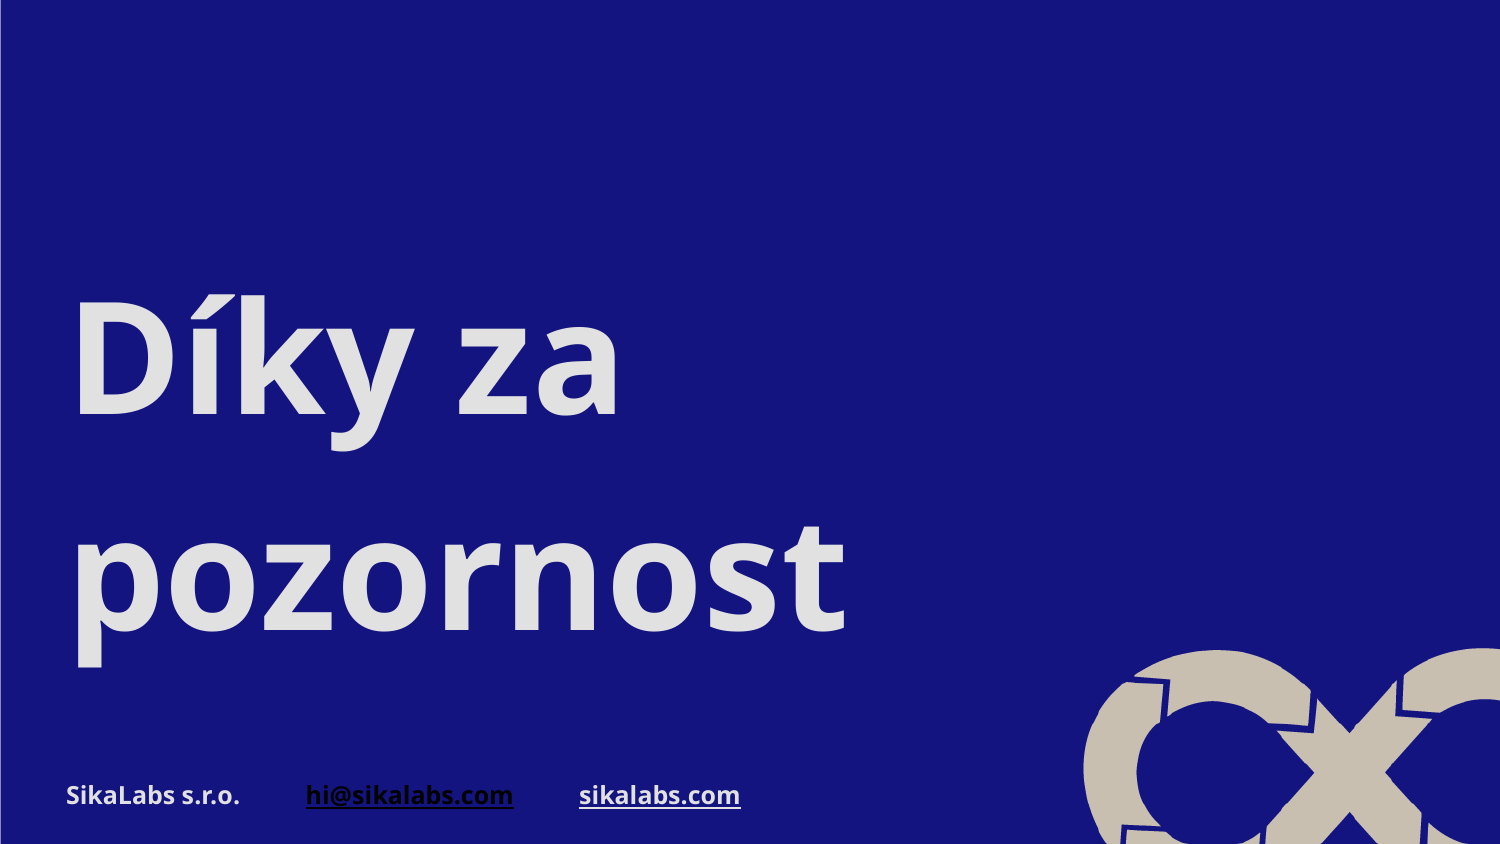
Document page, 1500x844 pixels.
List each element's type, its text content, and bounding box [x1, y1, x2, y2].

picture [0, 0, 1500, 844]
list Díky za pozornost [51, 205, 1437, 688]
